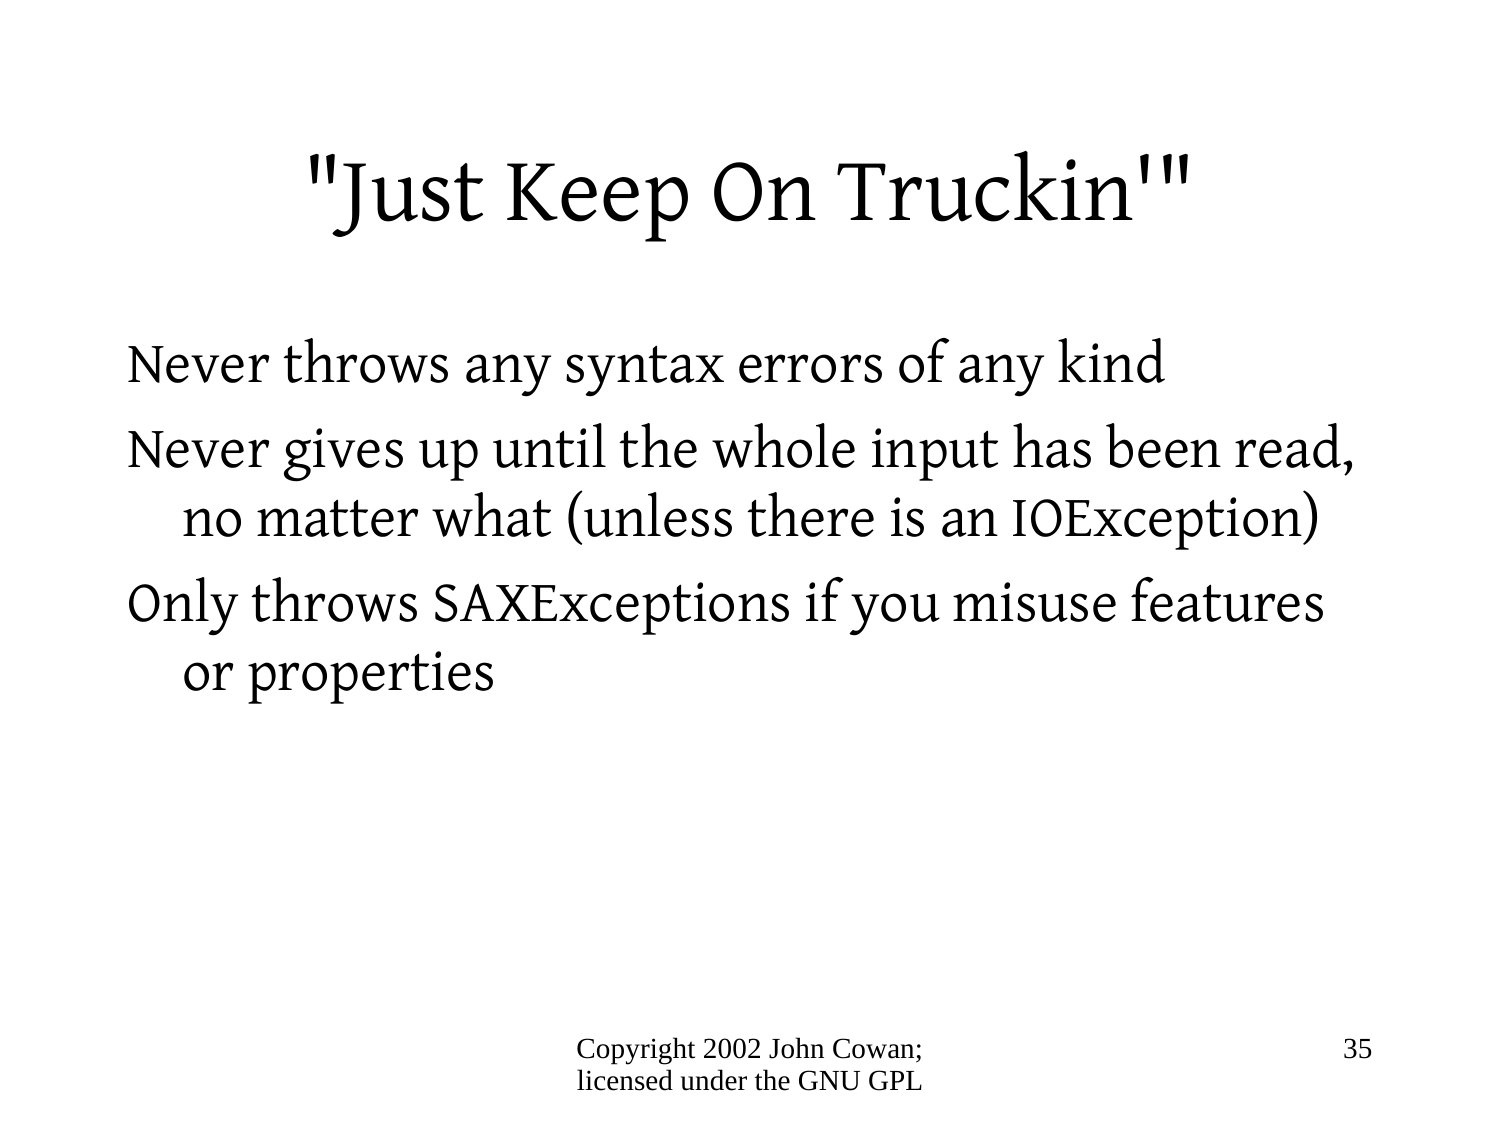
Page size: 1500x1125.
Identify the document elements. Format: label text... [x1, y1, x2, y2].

text_box 35 [1074, 1025, 1388, 1074]
text_box Copyright 2002 John Cowan; licensed under the GNU GPL [512, 1025, 988, 1107]
title "Just Keep On Truckin'" [112, 99, 1388, 288]
list Never throws any syntax errors of any kind Never gives up until the whole input has been read, no matter what (unless there is an IOException) Only throws SAXExceptions if you misuse features or properties [112, 324, 1388, 1000]
